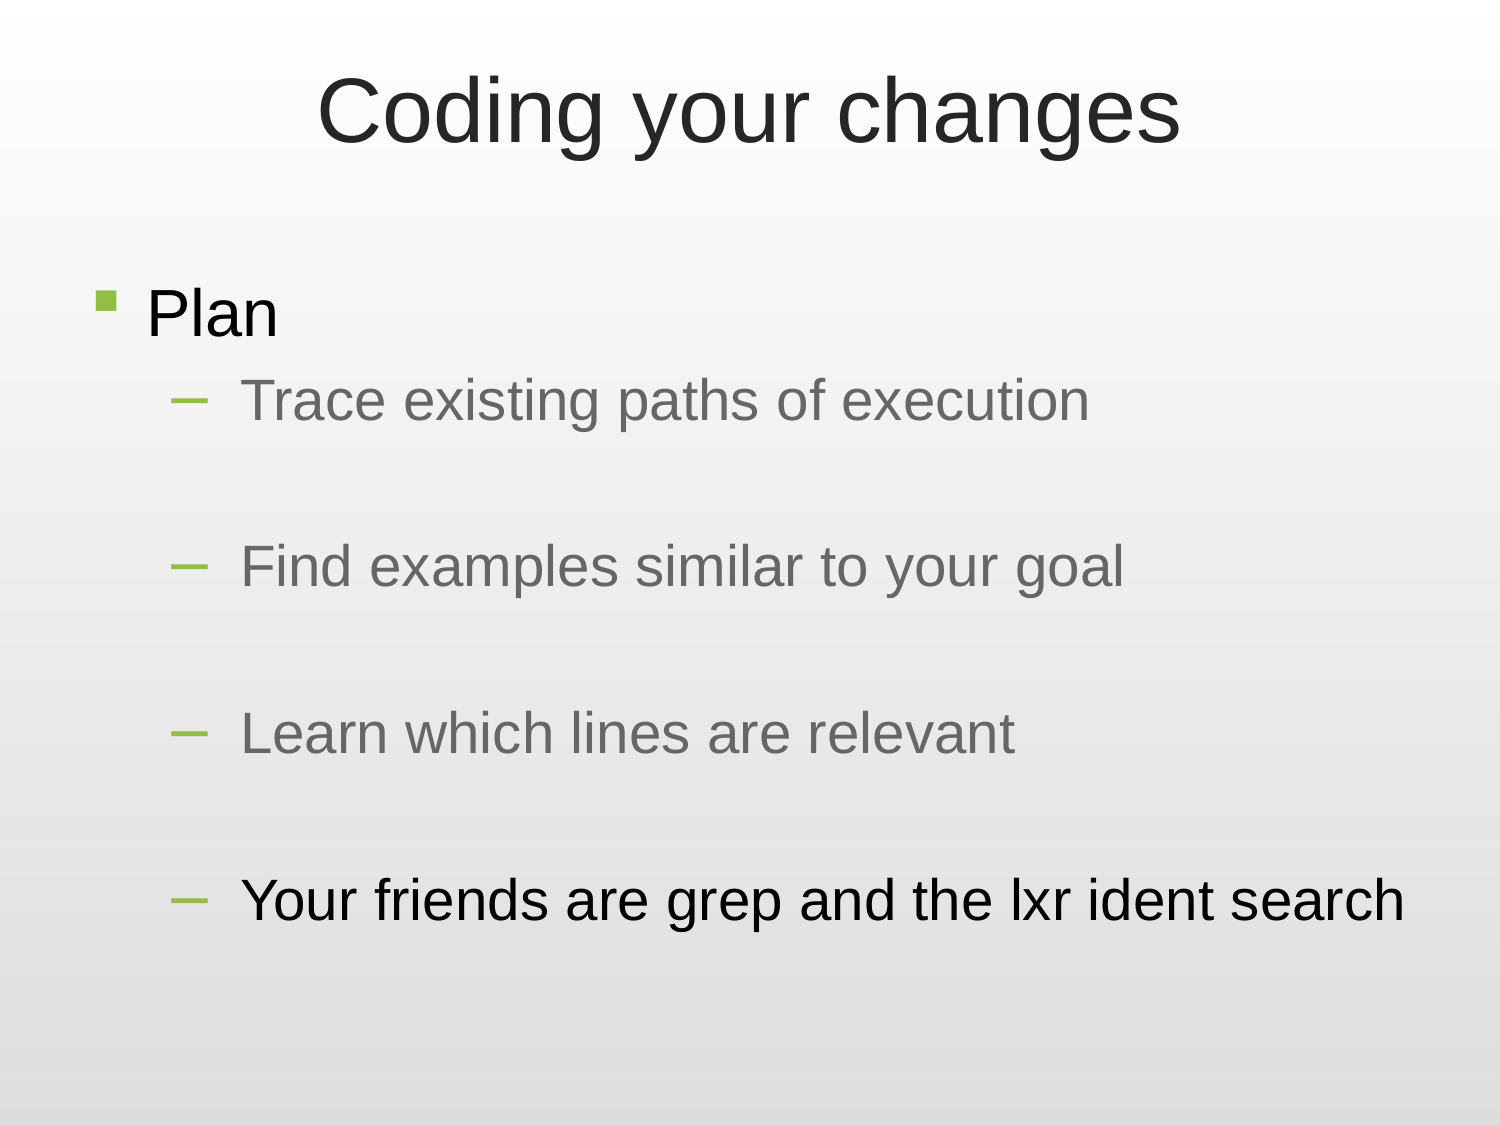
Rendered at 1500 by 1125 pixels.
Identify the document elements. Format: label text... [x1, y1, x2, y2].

list Plan Trace existing paths of execution Find examples similar to your goal Learn which lines are relevant Your friends are grep and the lxr ident search [75, 262, 1425, 1005]
title Coding your changes [75, 19, 1425, 191]
